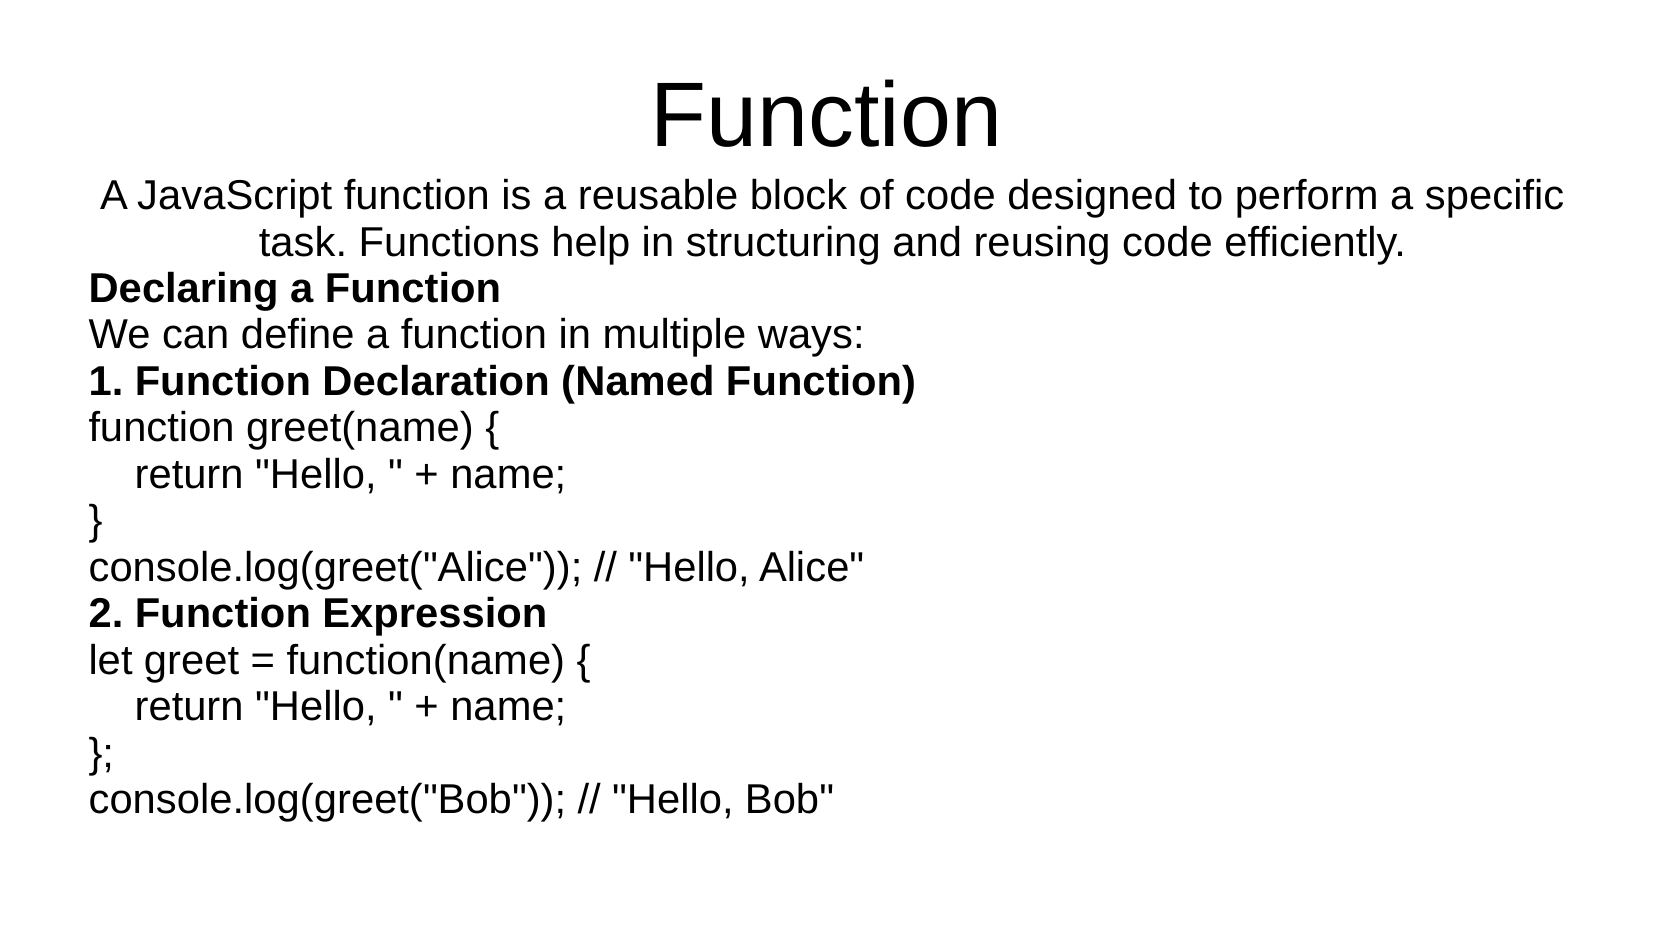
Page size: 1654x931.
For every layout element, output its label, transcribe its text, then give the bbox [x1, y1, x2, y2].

title Function [82, 37, 1571, 193]
subtitle A JavaScript function is a reusable block of code designed to perform a specific task. Functions help in structuring and reusing code efficiently. Declaring a Function We can define a function in multiple ways: 1. Function Declaration (Named Function) function greet(name) { return "Hello, " + name; } console.log(greet("Alice")); // "Hello, Alice" 2. Function Expression let greet = function(name) { return "Hello, " + name; }; console.log(greet("Bob")); // "Hello, Bob" [88, 171, 1577, 916]
